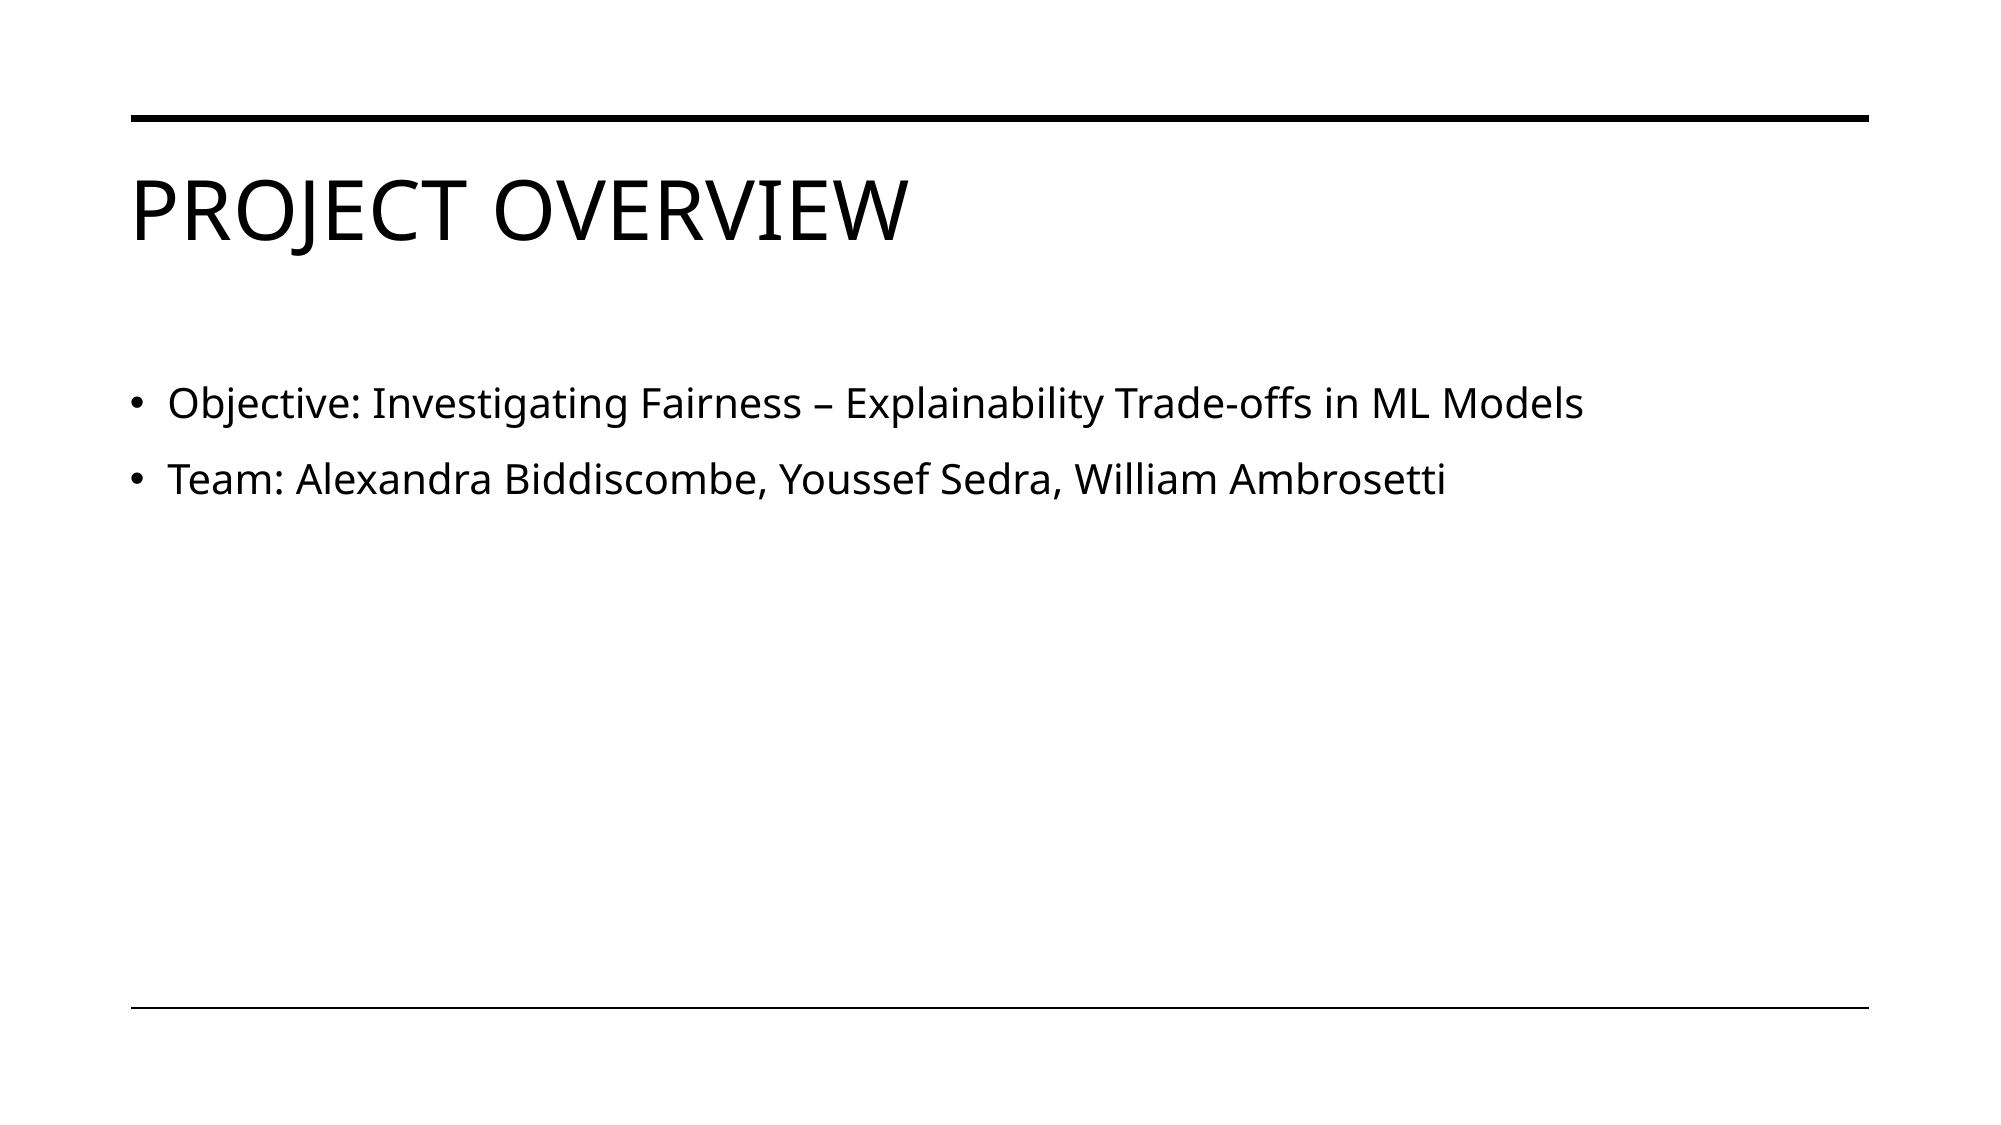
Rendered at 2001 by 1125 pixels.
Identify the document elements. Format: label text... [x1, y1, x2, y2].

list Objective: Investigating Fairness – Explainability Trade-offs in ML Models Team: Alexandra Biddiscombe, Youssef Sedra, William Ambrosetti [114, 364, 1869, 979]
title Project Overview [114, 149, 1869, 364]
